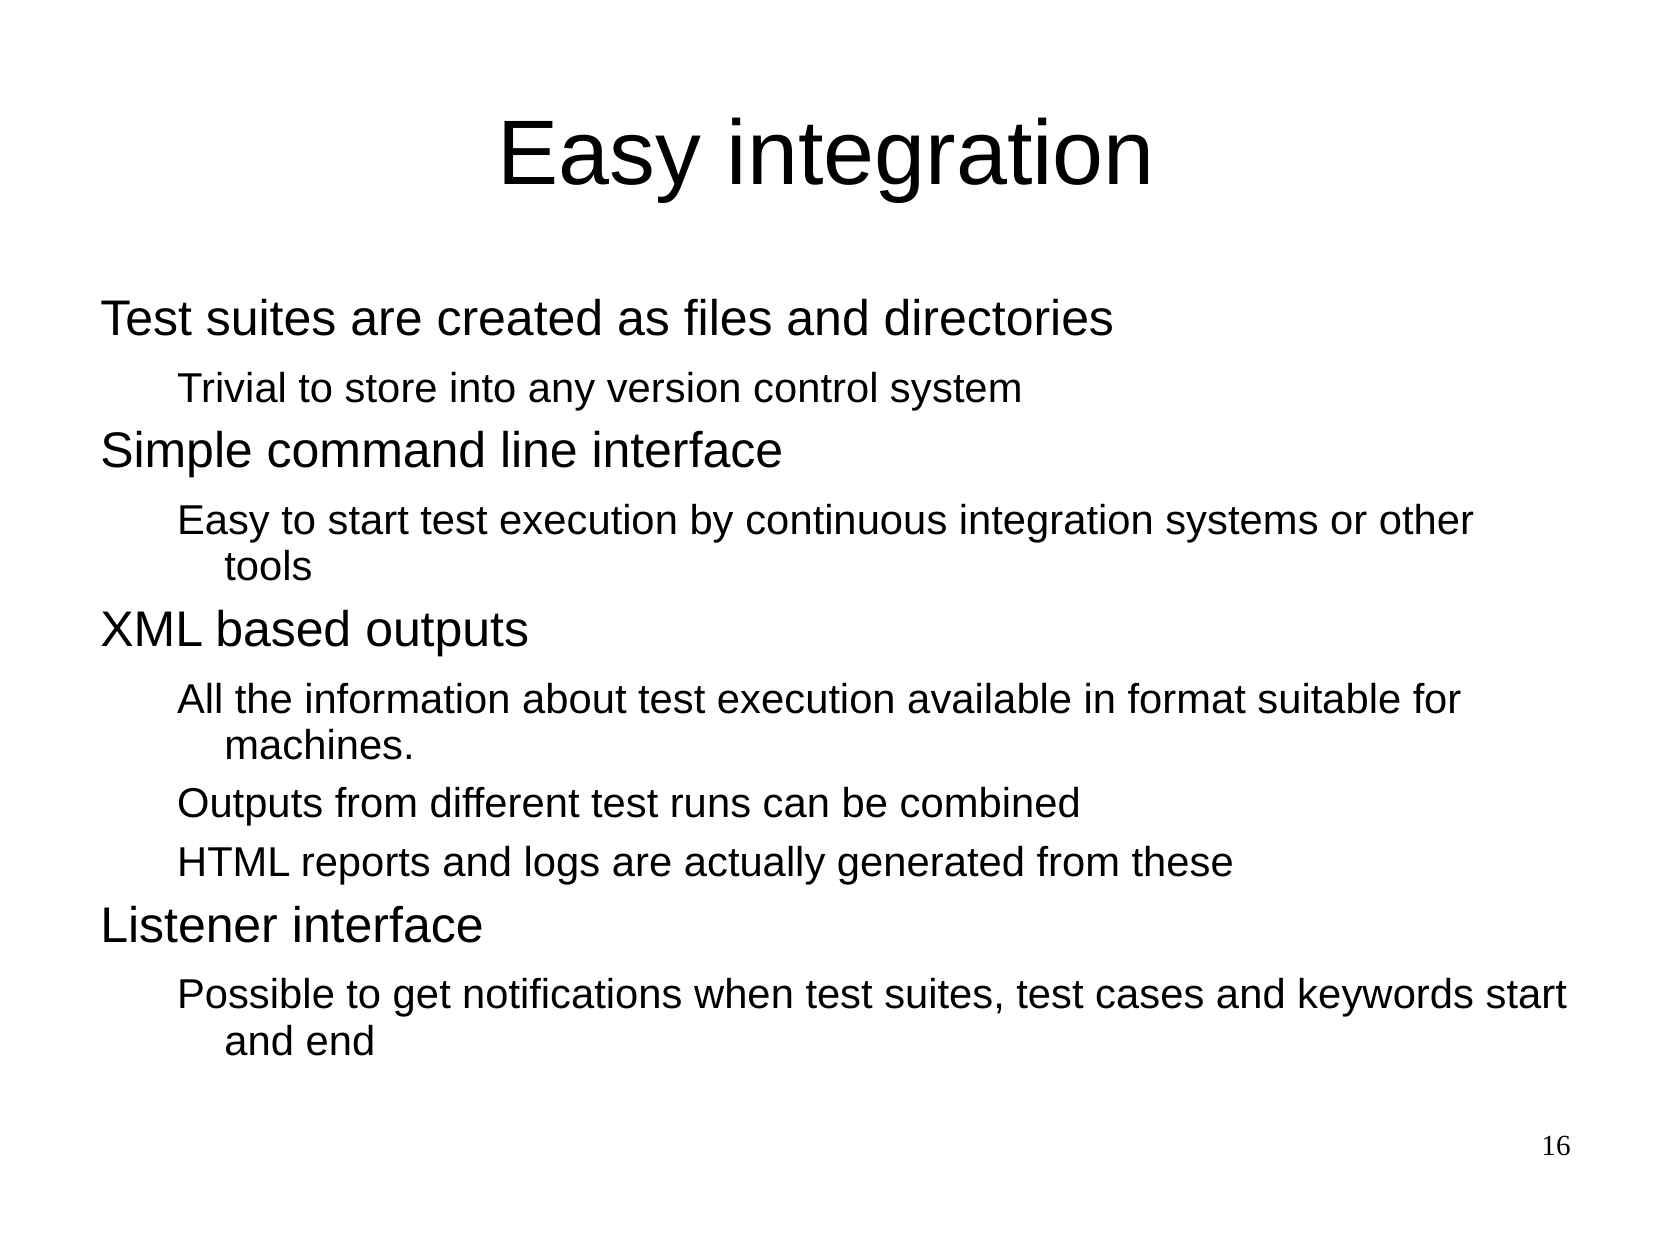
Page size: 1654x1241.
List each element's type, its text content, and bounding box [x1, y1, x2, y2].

list Test suites are created as files and directories Trivial to store into any version control system Simple command line interface Easy to start test execution by continuous integration systems or other tools XML based outputs All the information about test execution available in format suitable for machines. Outputs from different test runs can be combined HTML reports and logs are actually generated from these Listener interface Possible to get notifications when test suites, test cases and keywords start and end [82, 290, 1571, 1139]
title Easy integration [82, 56, 1571, 250]
